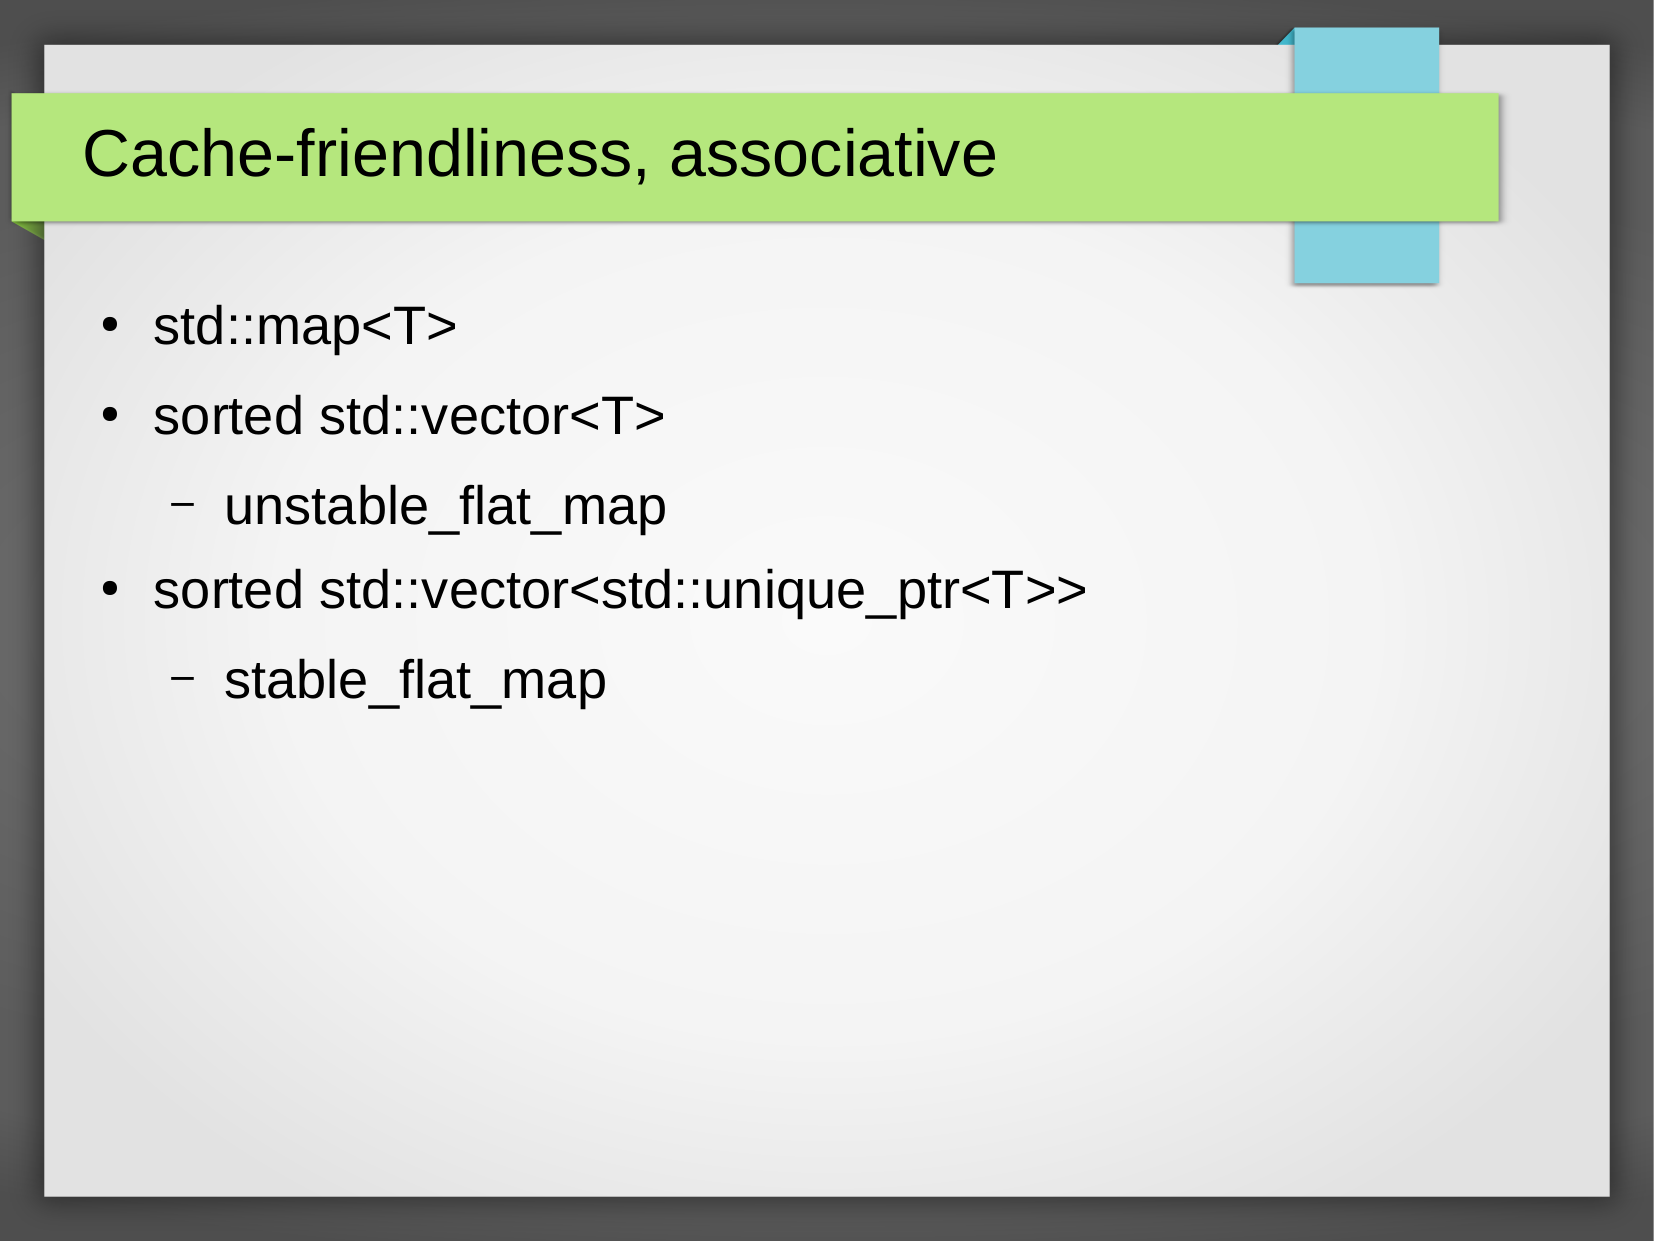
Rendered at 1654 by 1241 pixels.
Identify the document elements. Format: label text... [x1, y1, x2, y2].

title Cache-friendliness, associative [82, 94, 1264, 213]
picture [0, 0, 1654, 1241]
list std::map<T> sorted std::vector<T> unstable_flat_map sorted std::vector<std::unique_ptr<T>> stable_flat_map [82, 295, 1571, 1015]
